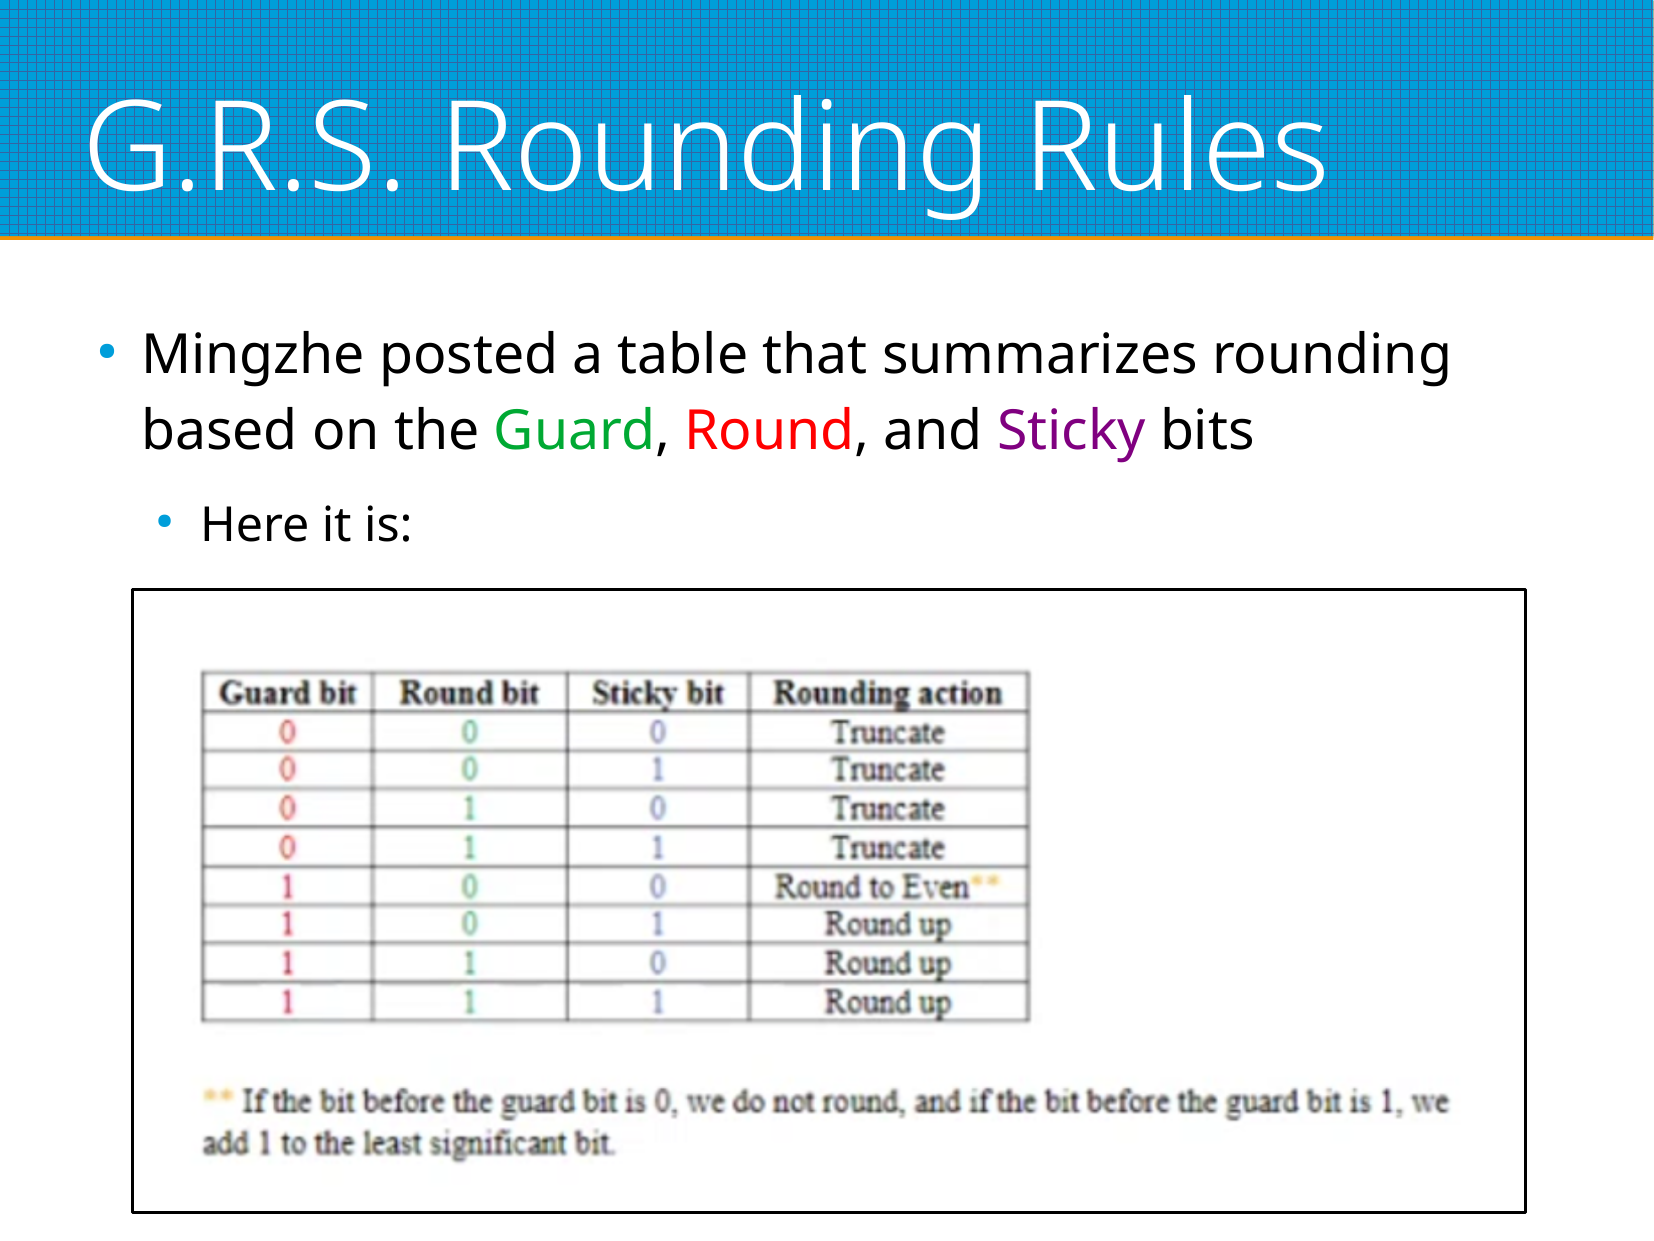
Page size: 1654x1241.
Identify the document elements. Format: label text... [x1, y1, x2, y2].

picture [134, 590, 1524, 1211]
title G.R.S. Rounding Rules [82, 19, 1571, 227]
list Mingzhe posted a table that summarizes rounding based on the Guard, Round, and Sticky bits Here it is: [82, 314, 1563, 562]
